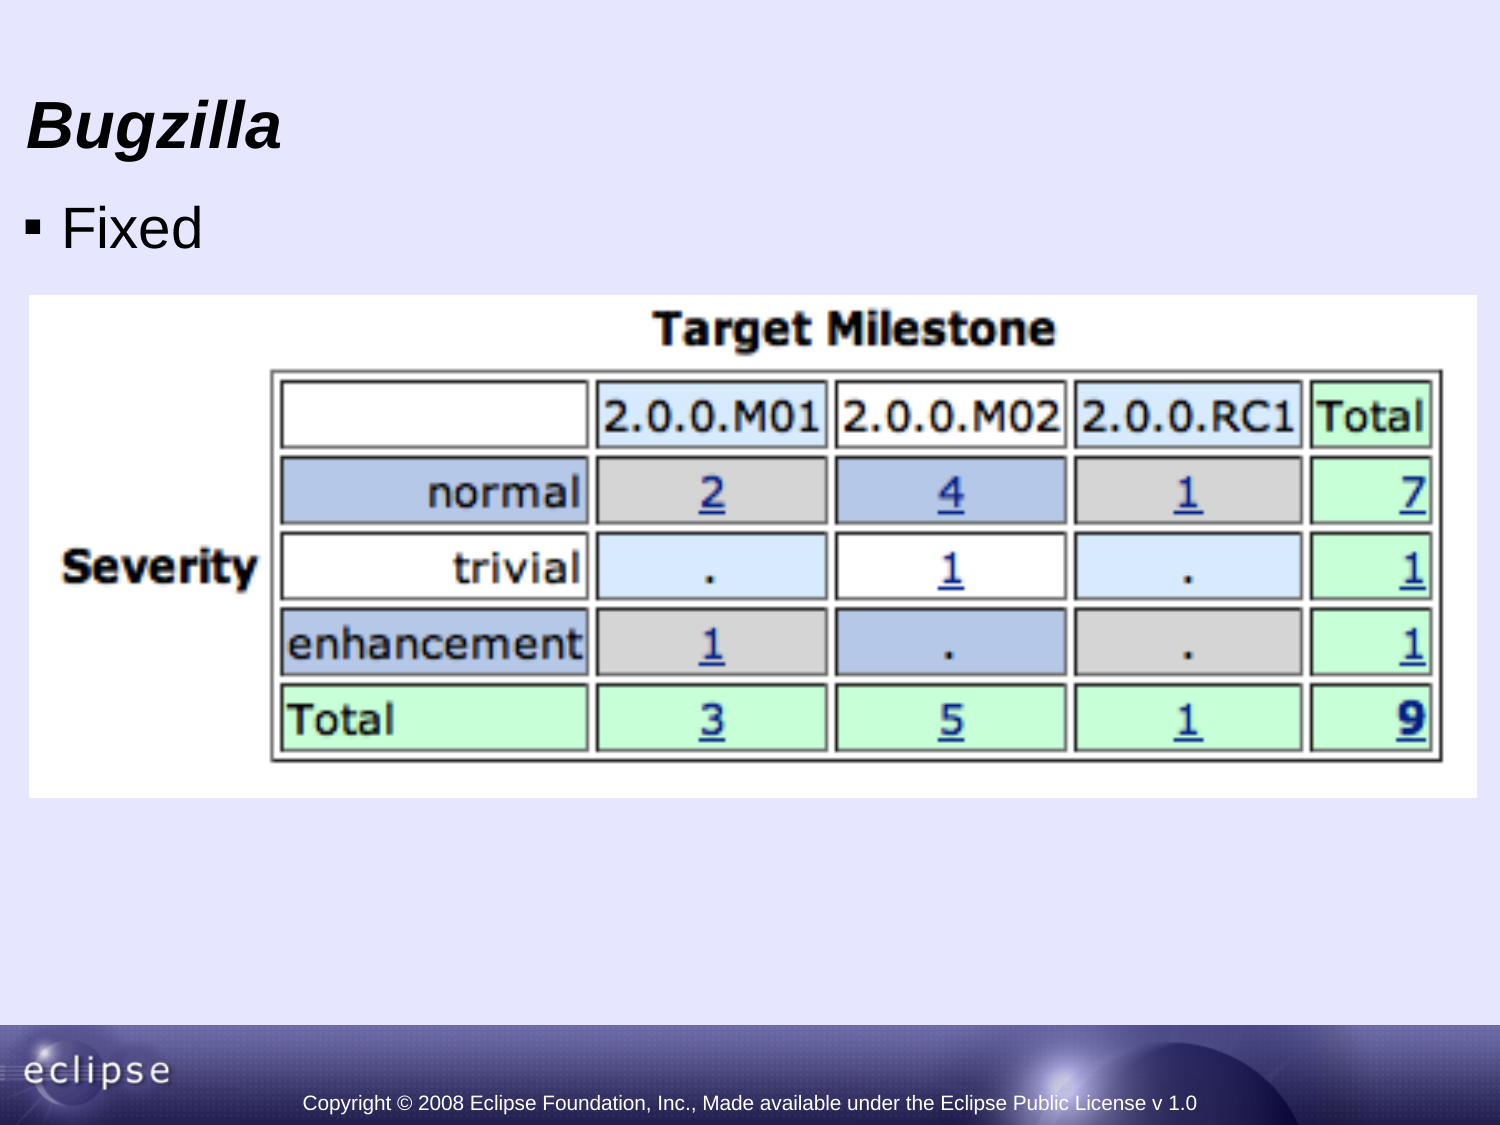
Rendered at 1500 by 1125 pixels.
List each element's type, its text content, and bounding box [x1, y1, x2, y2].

picture [29, 295, 1477, 798]
picture [0, 1025, 1500, 1125]
list Fixed [23, 195, 1449, 1029]
title Bugzilla [26, 84, 1474, 172]
